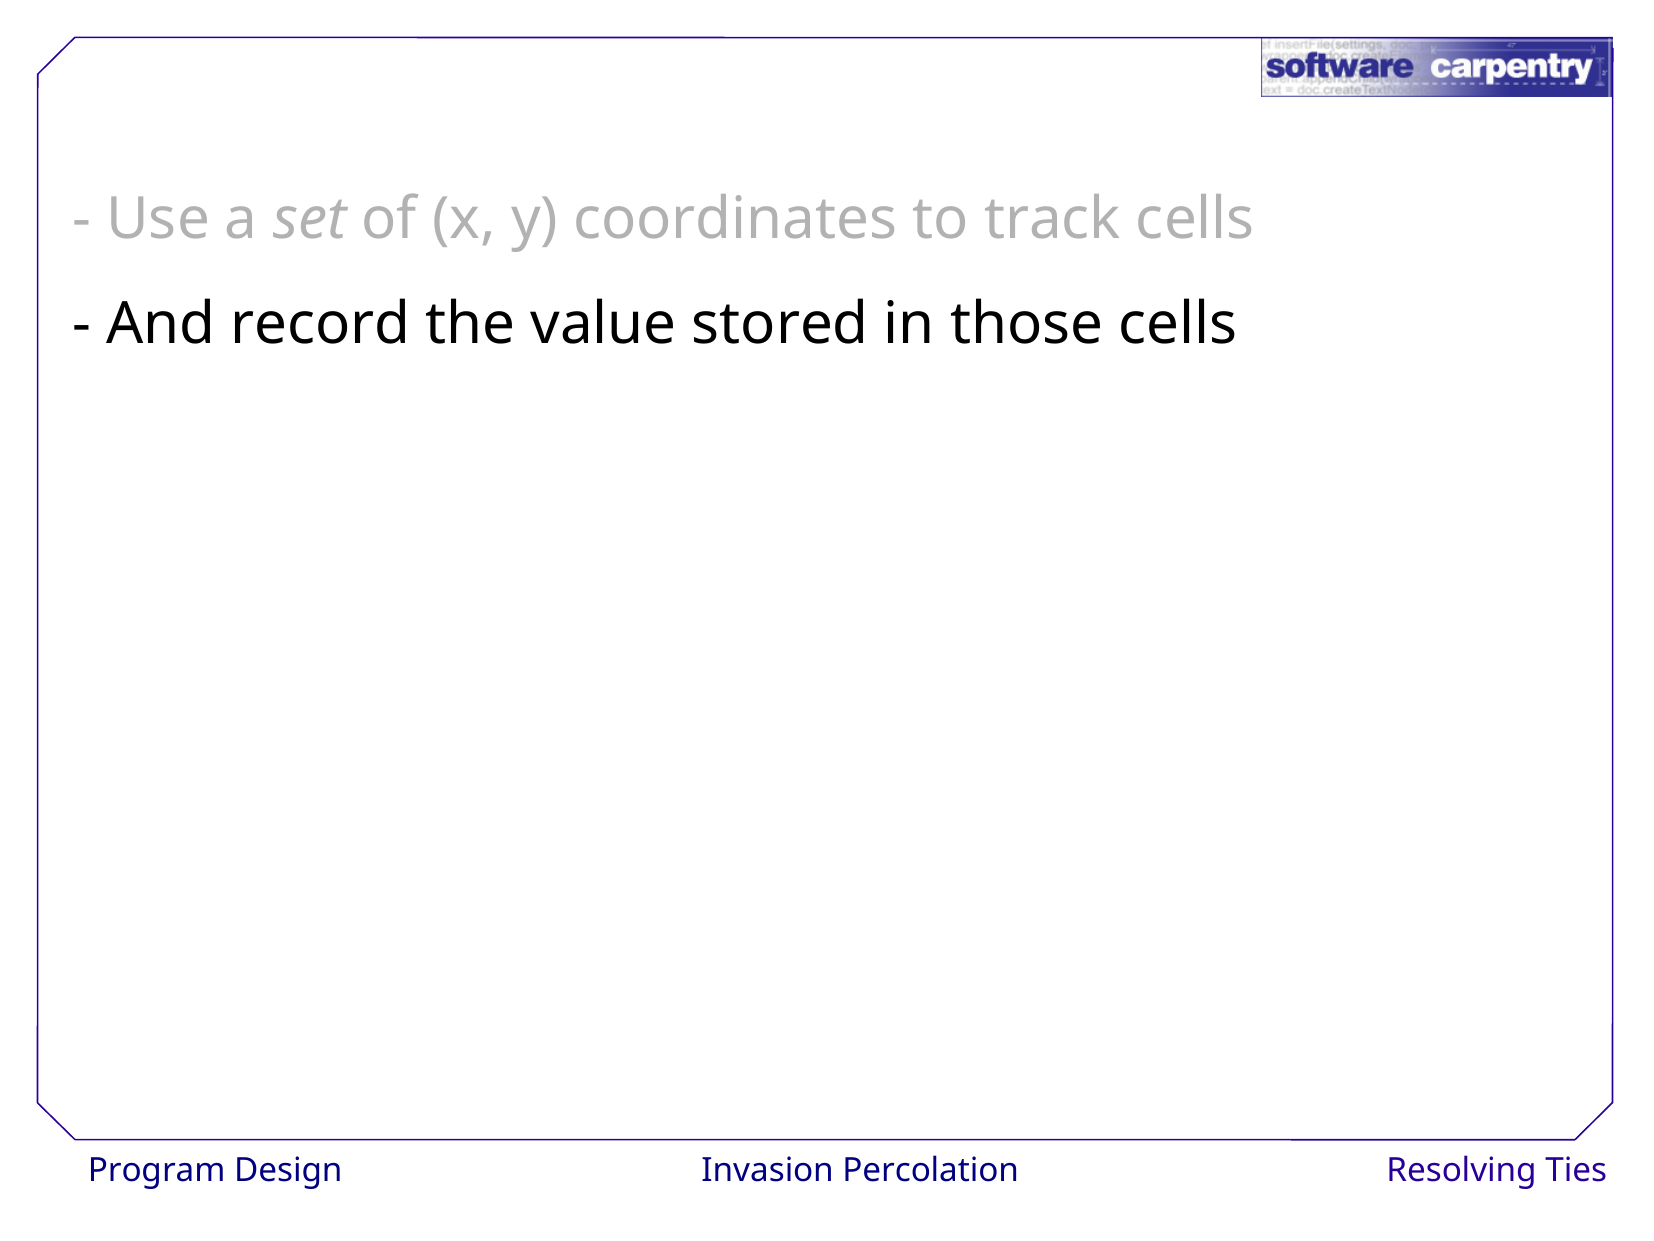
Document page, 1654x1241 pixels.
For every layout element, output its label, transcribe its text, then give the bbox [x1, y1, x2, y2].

picture [1261, 39, 1613, 97]
text_box - Use a set of (x, y) coordinates to track cells - And record the value stored in those cells [57, 137, 1420, 364]
